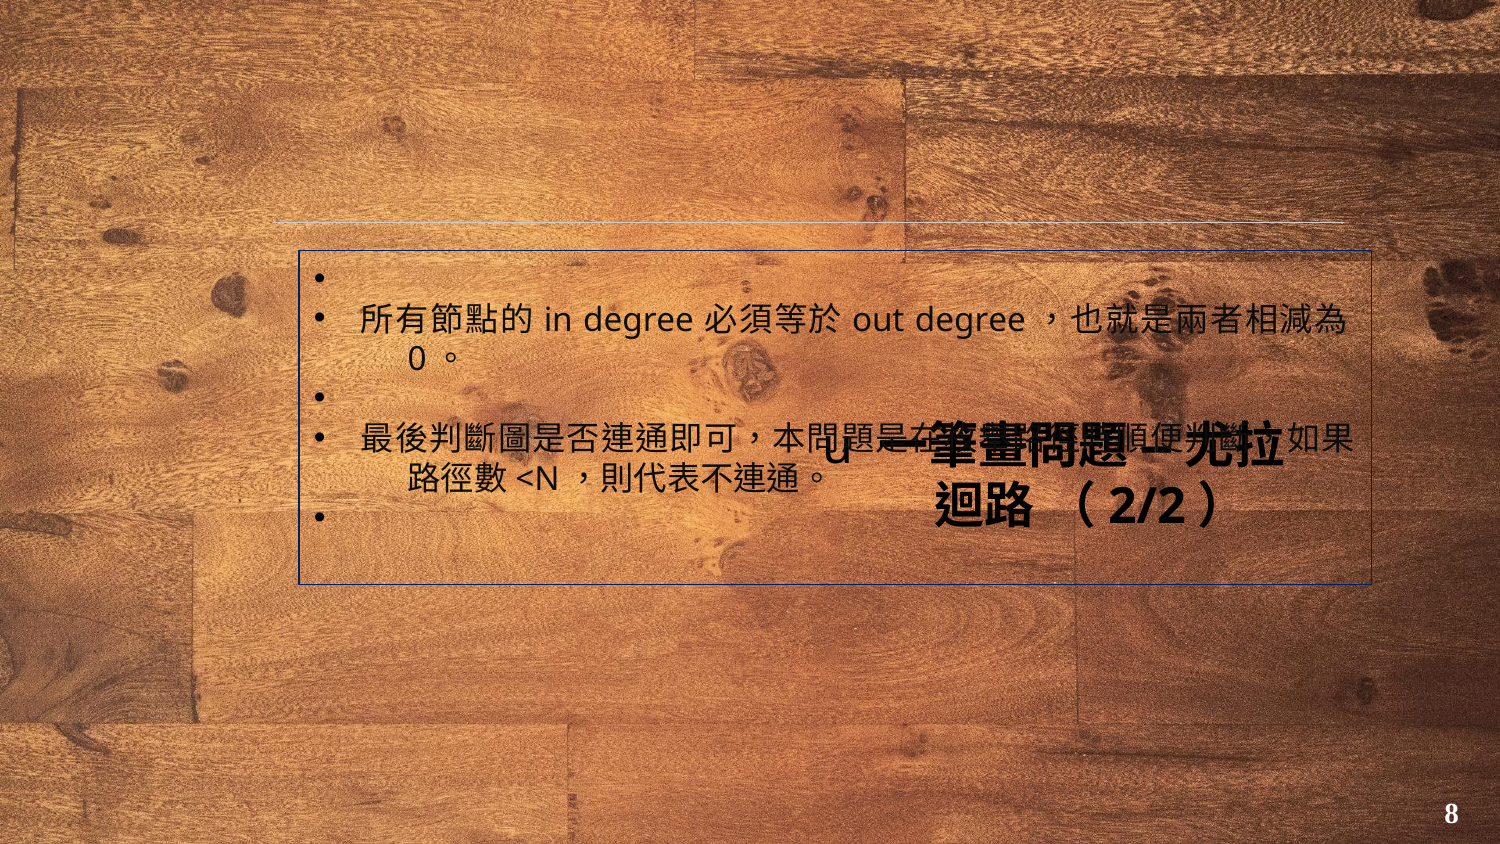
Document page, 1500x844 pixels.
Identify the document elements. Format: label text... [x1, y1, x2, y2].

slide_number 8 [1429, 779, 1500, 844]
text_box 所有節點的in degree必須等於out degree，也就是兩者相減為0。 最後判斷圖是否連通即可，本問題是在枚舉路徑時順便判斷，如果路徑數<N，則代表不連通。 [298, 250, 1372, 549]
title 一筆畫問題--尤拉迴路 （2/2） [255, 117, 1341, 233]
